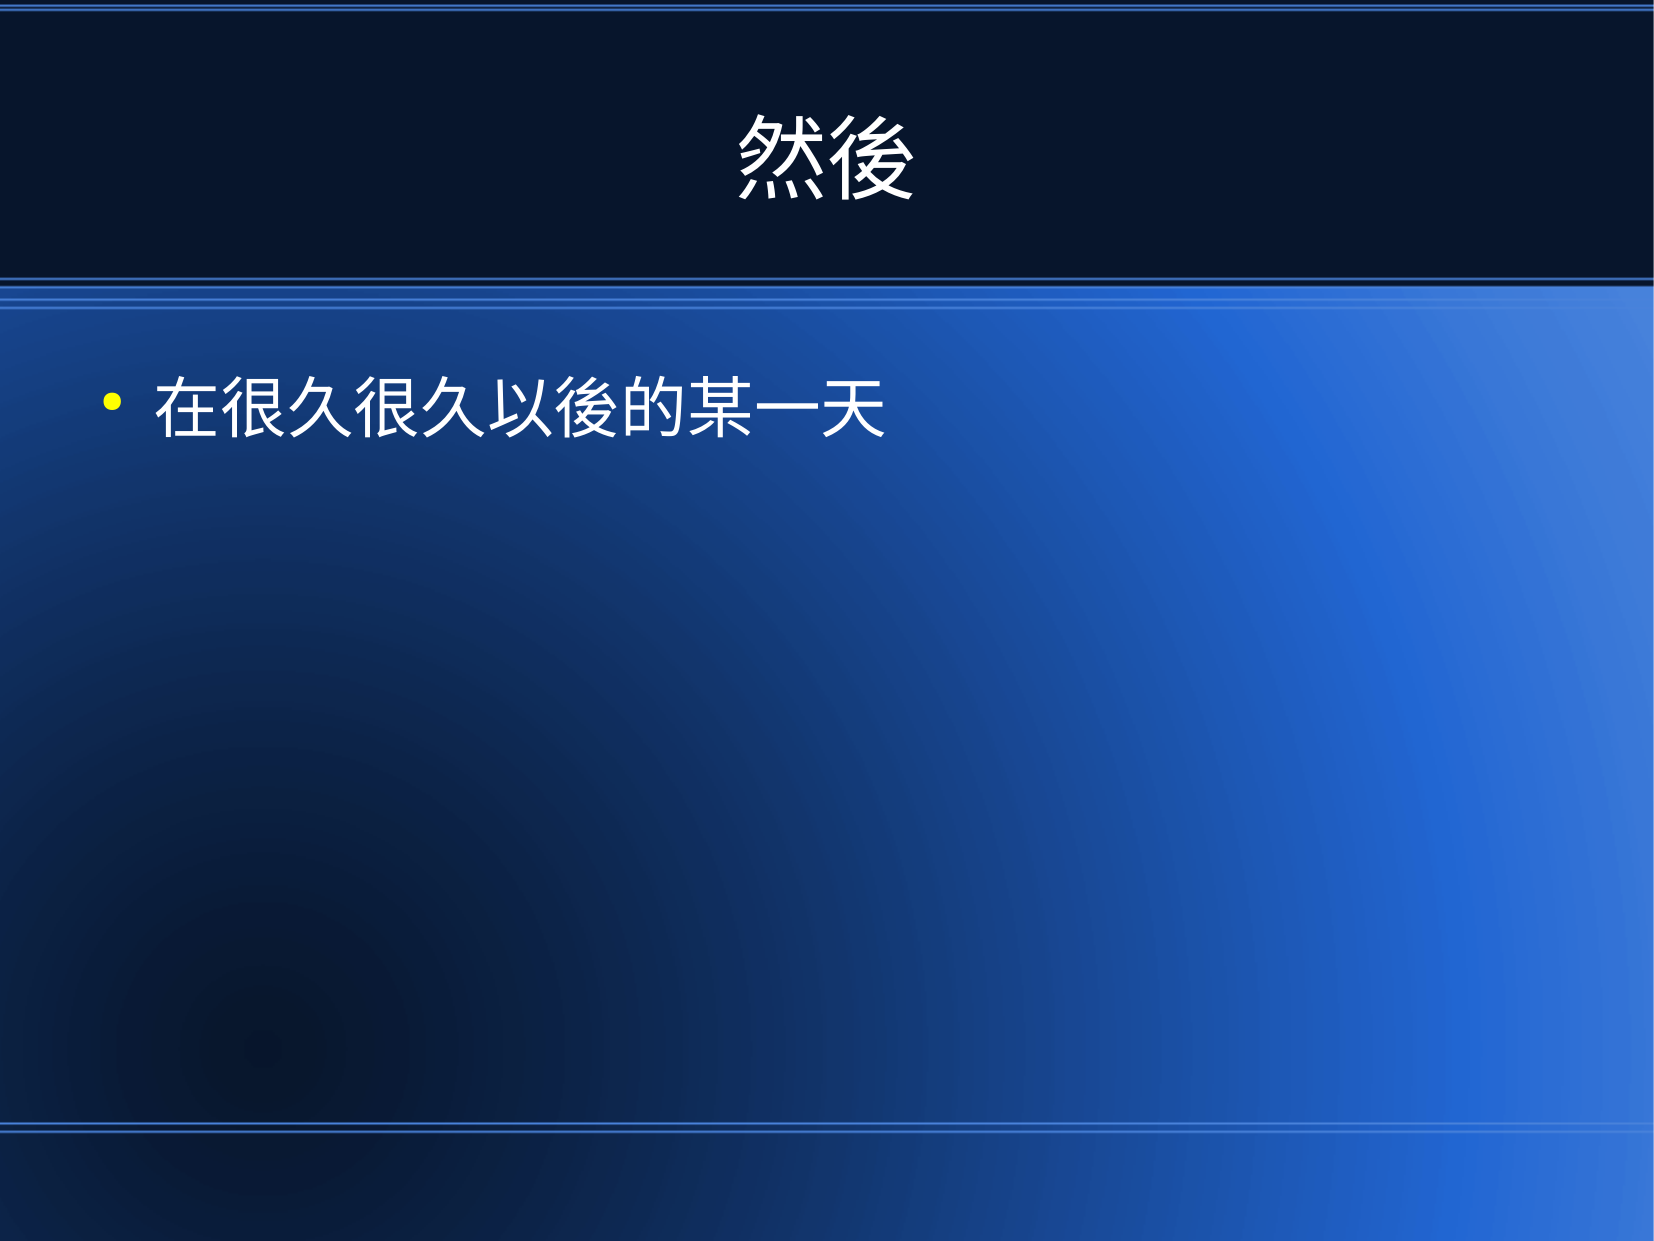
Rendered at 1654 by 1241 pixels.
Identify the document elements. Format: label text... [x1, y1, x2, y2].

list 在很久很久以後的某一天 [82, 355, 1571, 1075]
title 然後 [82, 49, 1571, 257]
picture [0, 0, 1654, 1241]
